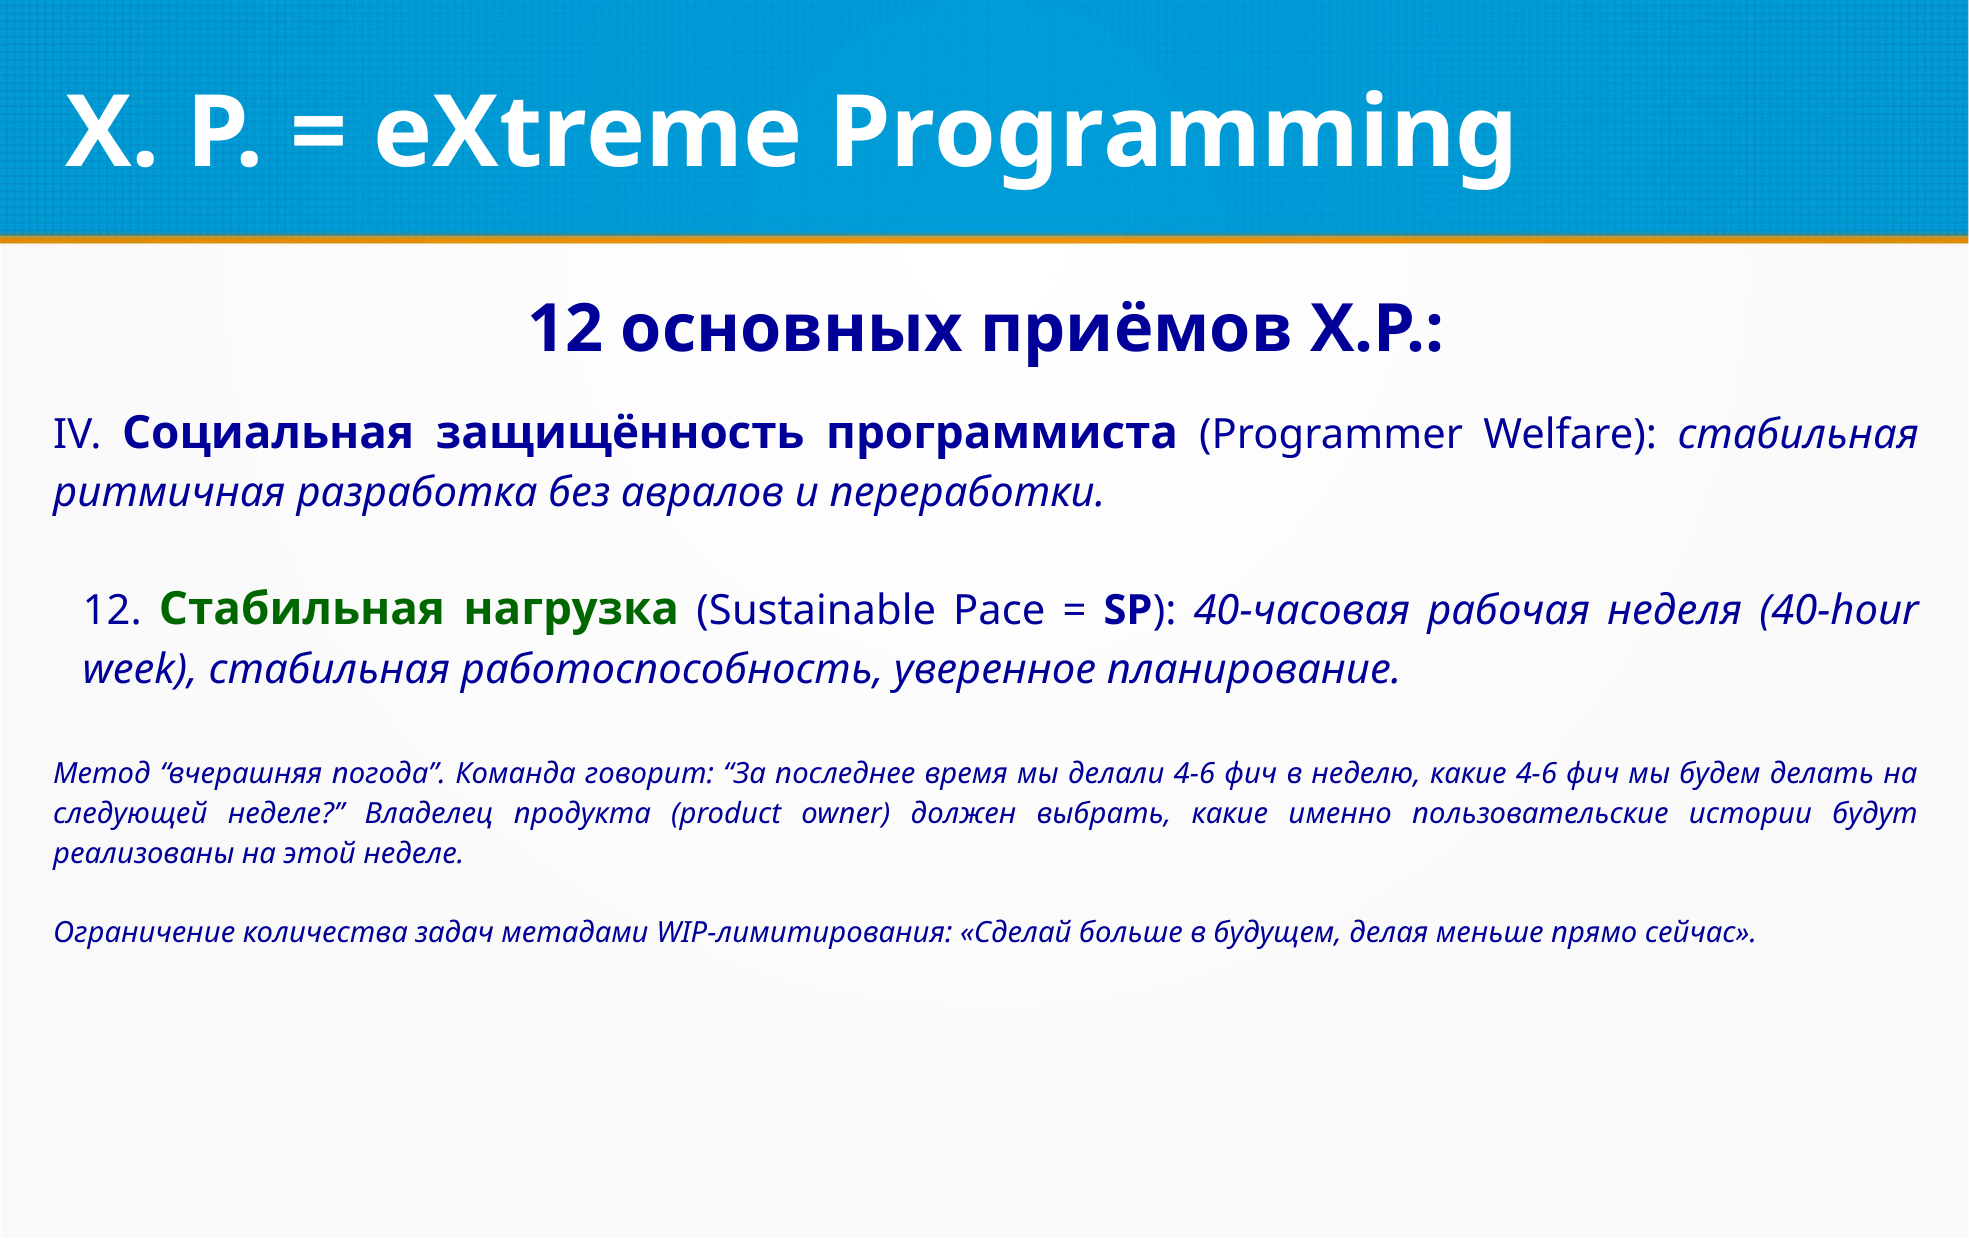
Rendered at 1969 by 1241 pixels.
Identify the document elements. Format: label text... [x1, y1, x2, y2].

text_box X. P. = eXtreme Programming [59, 55, 1902, 200]
text_box 12 основных приёмов X.P.: IV. Социальная защищённость программиста (Programmer Welfare): стабильная ритмичная разработка без авралов и переработки. 12. Стабильная нагрузка (Sustainable Pace = SP): 40-часовая рабочая неделя (40-hour week), стабильная работоспособность, уверенное планирование. Метод “вчерашняя погода”. Команда говорит: “За последнее время мы делали 4-6 фич в неделю, какие 4-6 фич мы будем делать на следующей неделе?” Владелец продукта (product owner) должен выбрать, какие именно пользовательские истории будут реализованы на этой неделе. Ограничение количества задач метадами WIP-лимитирования: «Сделай больше в будущем, делая меньше прямо сейчас». [47, 248, 1926, 1195]
picture [0, 233, 1969, 1241]
